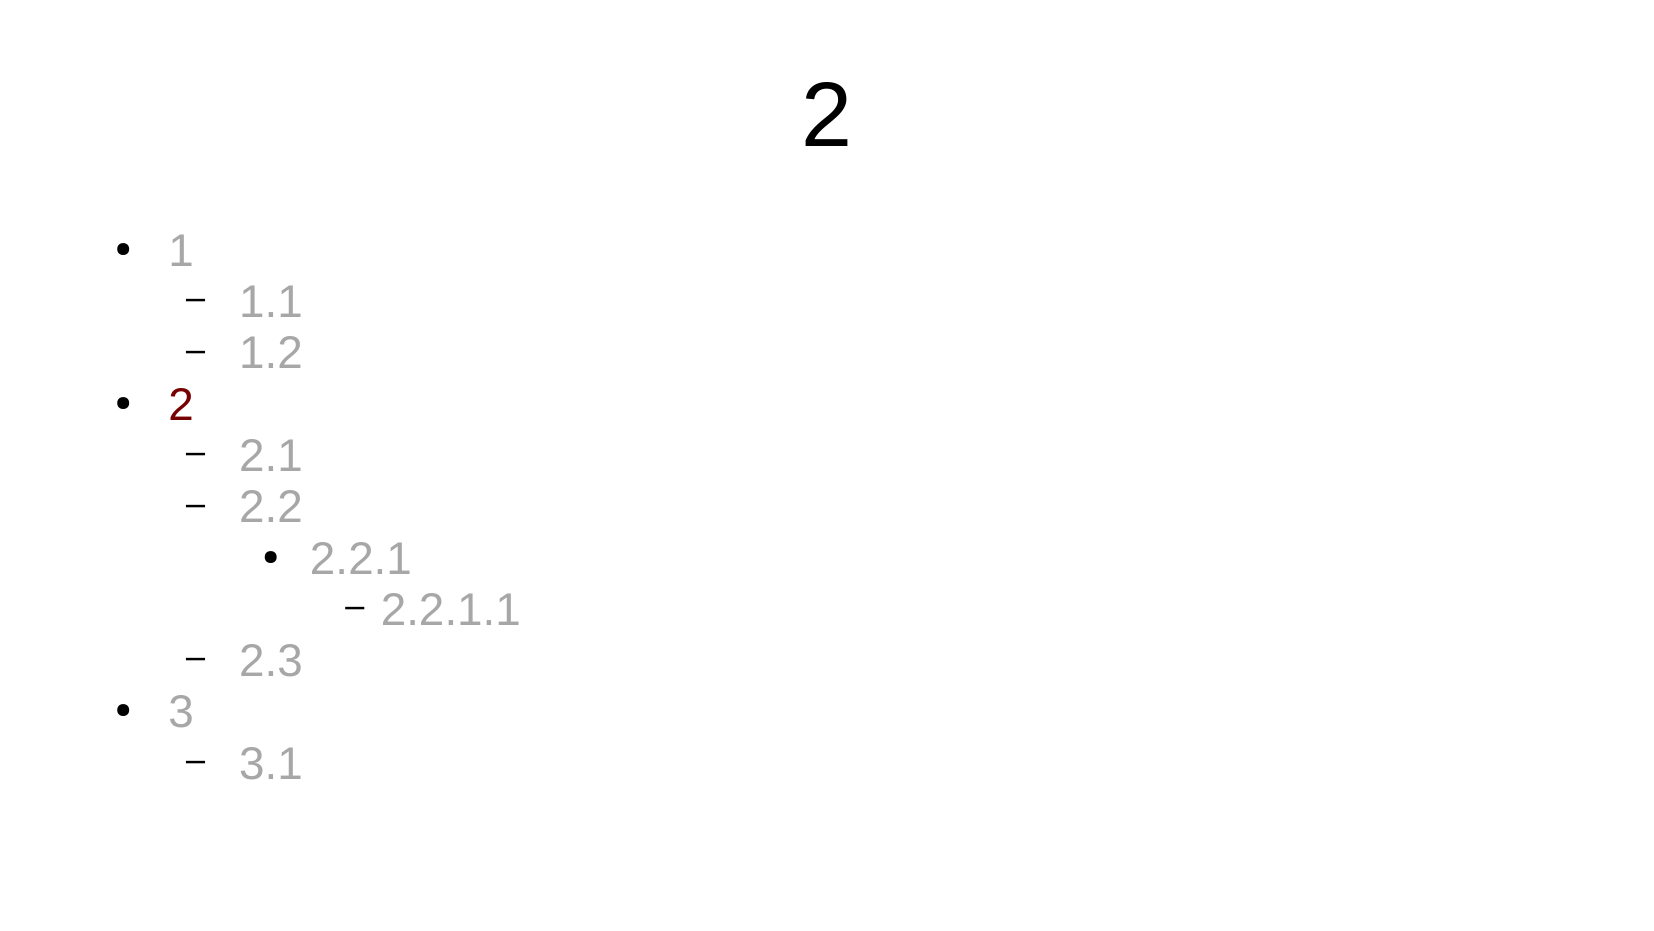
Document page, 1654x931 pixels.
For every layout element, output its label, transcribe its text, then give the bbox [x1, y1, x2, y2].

text_box 1 1.1 1.2 2 2.1 2.2 2.2.1 2.2.1.1 2.3 3 3.1 [82, 217, 1571, 931]
title 2 [82, 37, 1571, 193]
